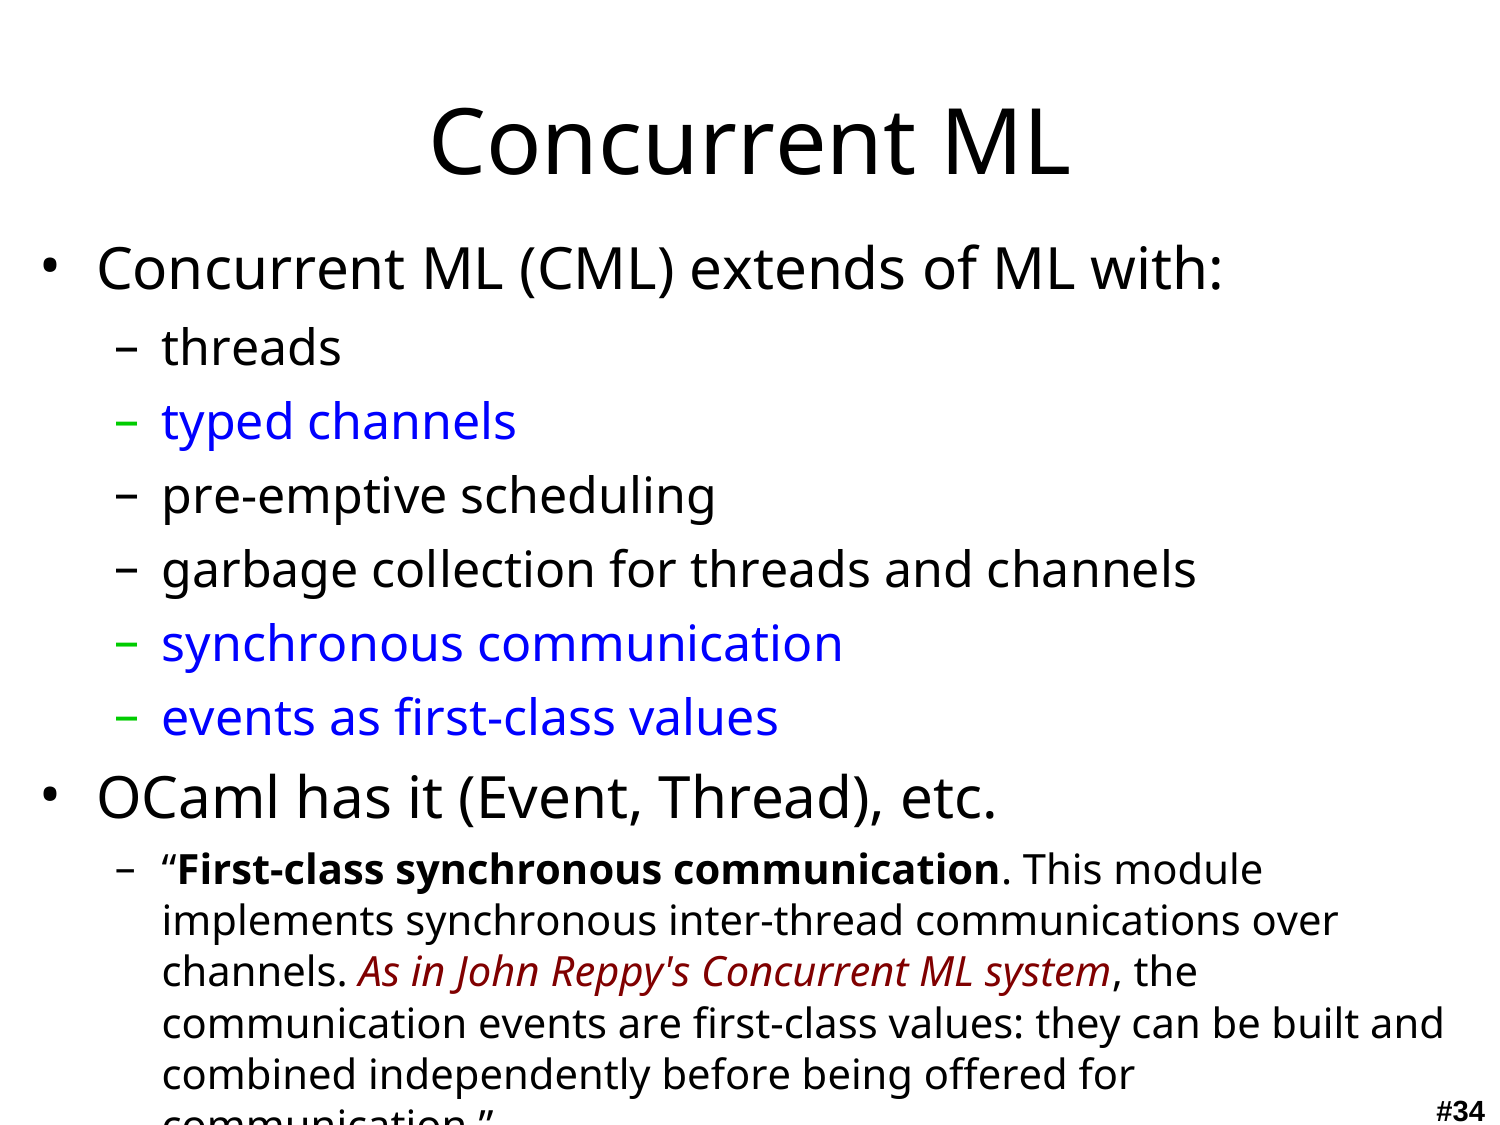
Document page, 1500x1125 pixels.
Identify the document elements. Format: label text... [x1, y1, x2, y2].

title Concurrent ML [24, 45, 1476, 224]
list Concurrent ML (CML) extends of ML with: threads typed channels pre-emptive scheduling garbage collection for threads and channels synchronous communication events as first-class values OCaml has it (Event, Thread), etc. “First-class synchronous communication. This module implements synchronous inter-thread communications over channels. As in John Reppy's Concurrent ML system, the communication events are first-class values: they can be built and combined independently before being offered for communication.” [24, 224, 1476, 1063]
